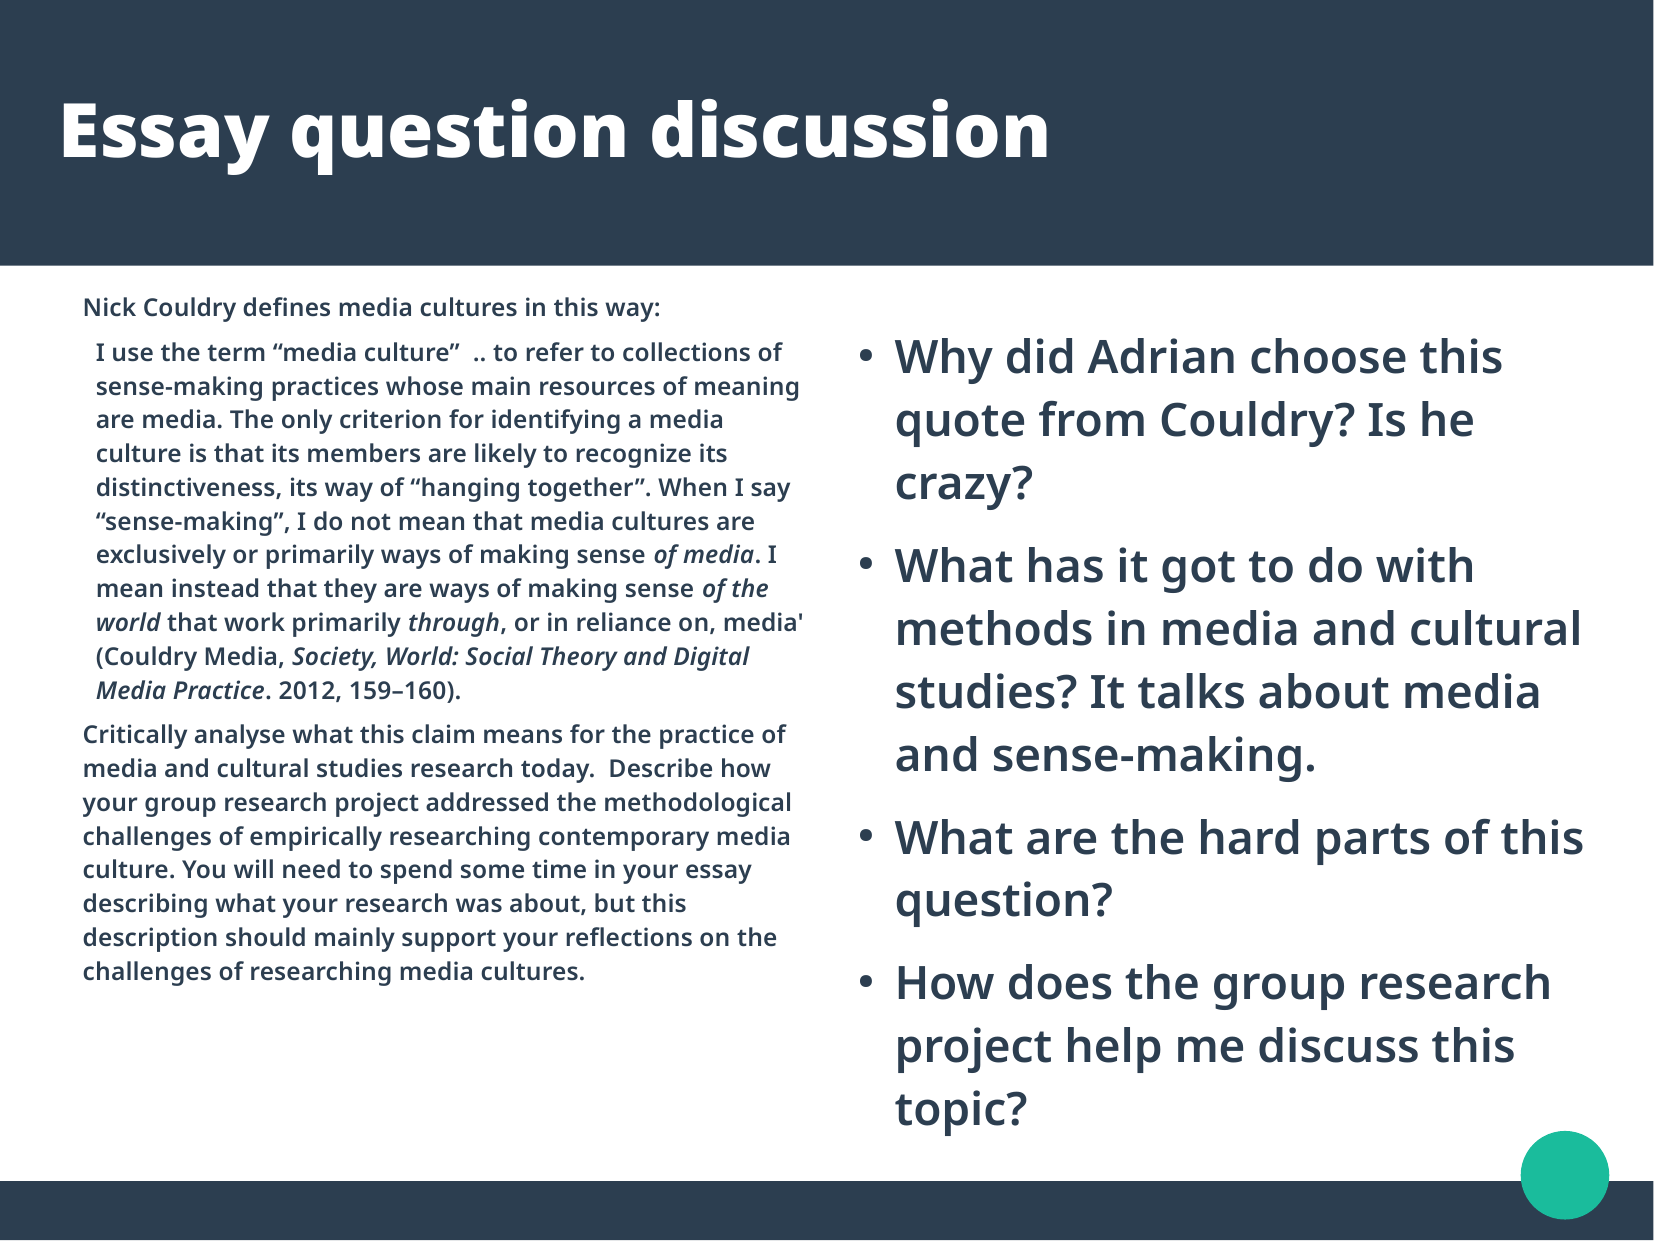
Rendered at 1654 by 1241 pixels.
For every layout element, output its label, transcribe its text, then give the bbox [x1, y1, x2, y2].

title Essay question discussion [59, 49, 1595, 207]
list Why did Adrian choose this quote from Couldry? Is he crazy? What has it got to do with methods in media and cultural studies? It talks about media and sense-making. What are the hard parts of this question? How does the group research project help me discuss this topic? [845, 324, 1596, 1152]
list Nick Couldry defines media cultures in this way: I use the term “media culture” .. to refer to collections of sense-making practices whose main resources of meaning are media. The only criterion for identifying a media culture is that its members are likely to recognize its distinctiveness, its way of “hanging together”. When I say “sense-making”, I do not mean that media cultures are exclusively or primarily ways of making sense of media. I mean instead that they are ways of making sense of the world that work primarily through, or in reliance on, media' (Couldry Media, Society, World: Social Theory and Digital Media Practice. 2012, 159–160). Critically analyse what this claim means for the practice of media and cultural studies research today. Describe how your group research project addressed the methodological challenges of empirically researching contemporary media culture. You will need to spend some time in your essay describing what your research was about, but this description should mainly support your reflections on the challenges of researching media cultures. [82, 290, 809, 1010]
